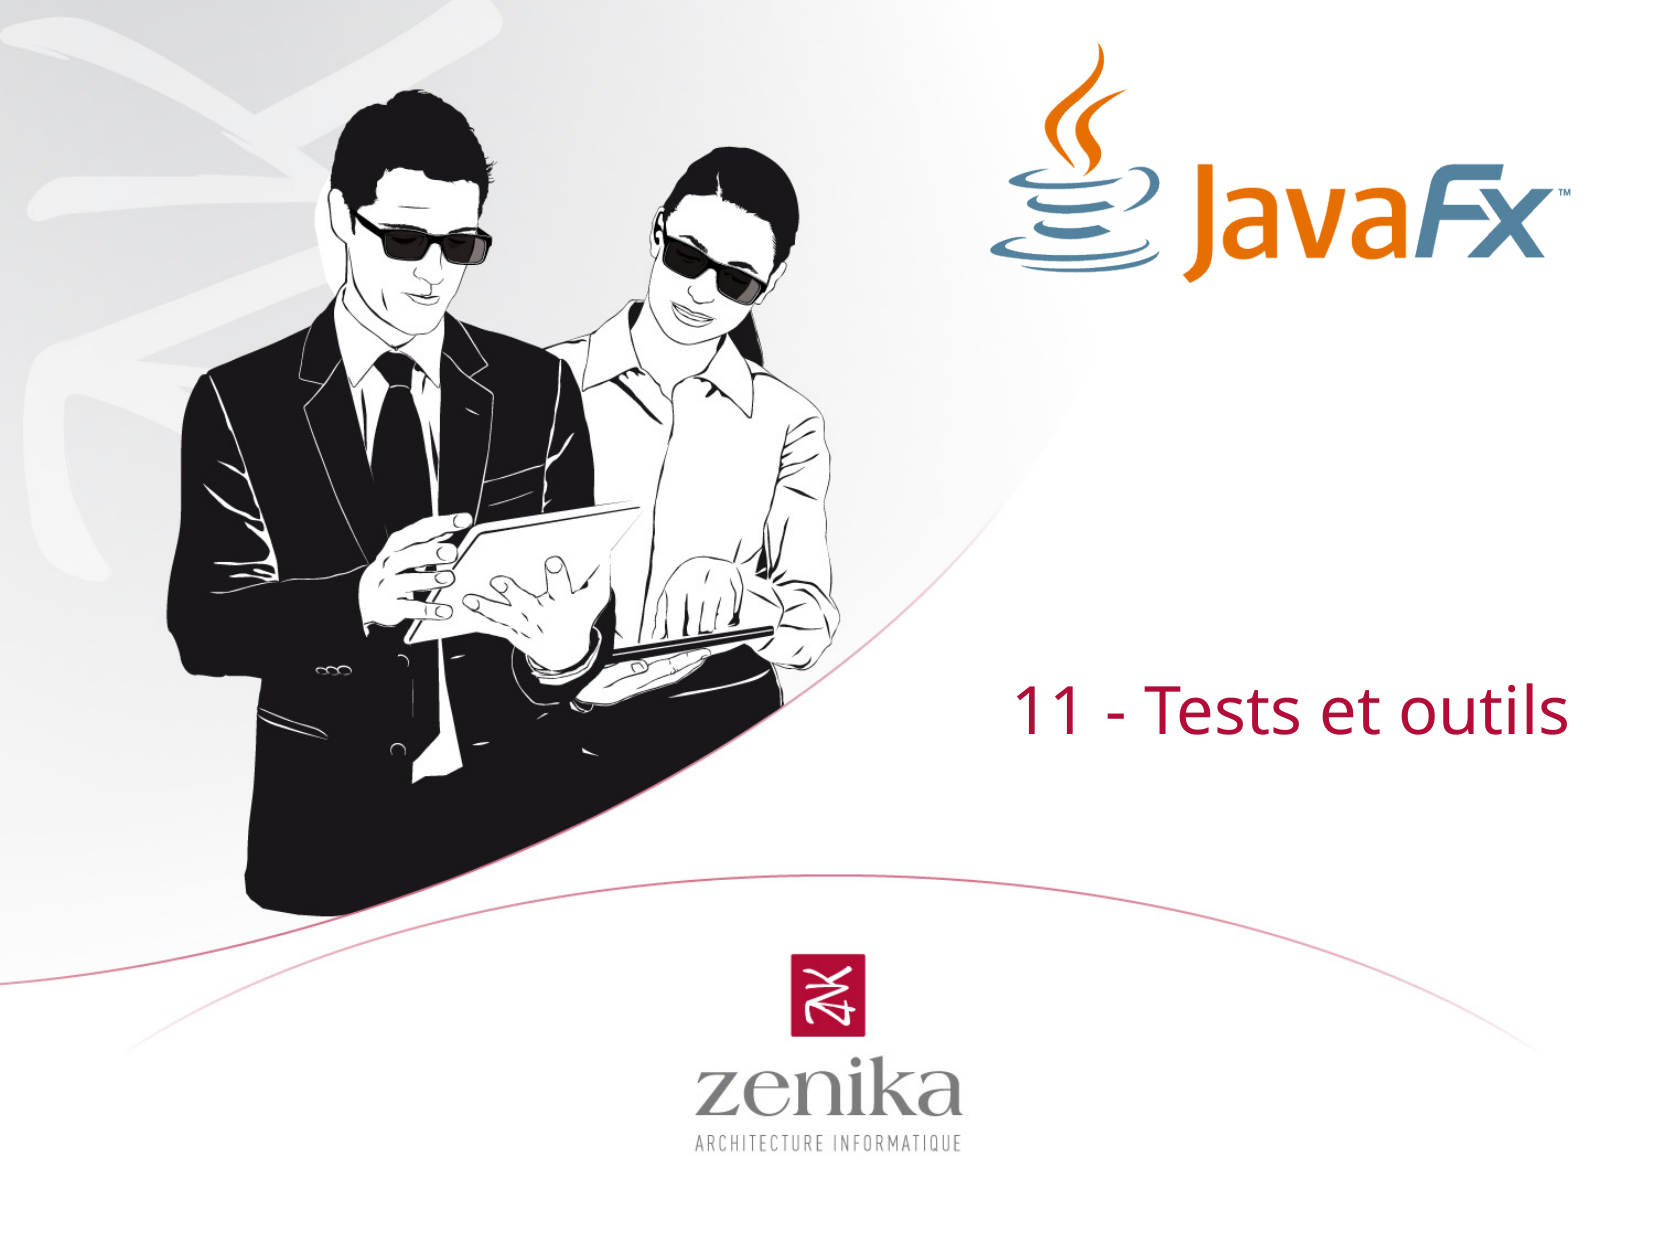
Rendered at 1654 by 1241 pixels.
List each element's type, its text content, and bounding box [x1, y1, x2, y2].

picture [0, 0, 1654, 1241]
title 11 - Tests et outils [915, 531, 1571, 886]
